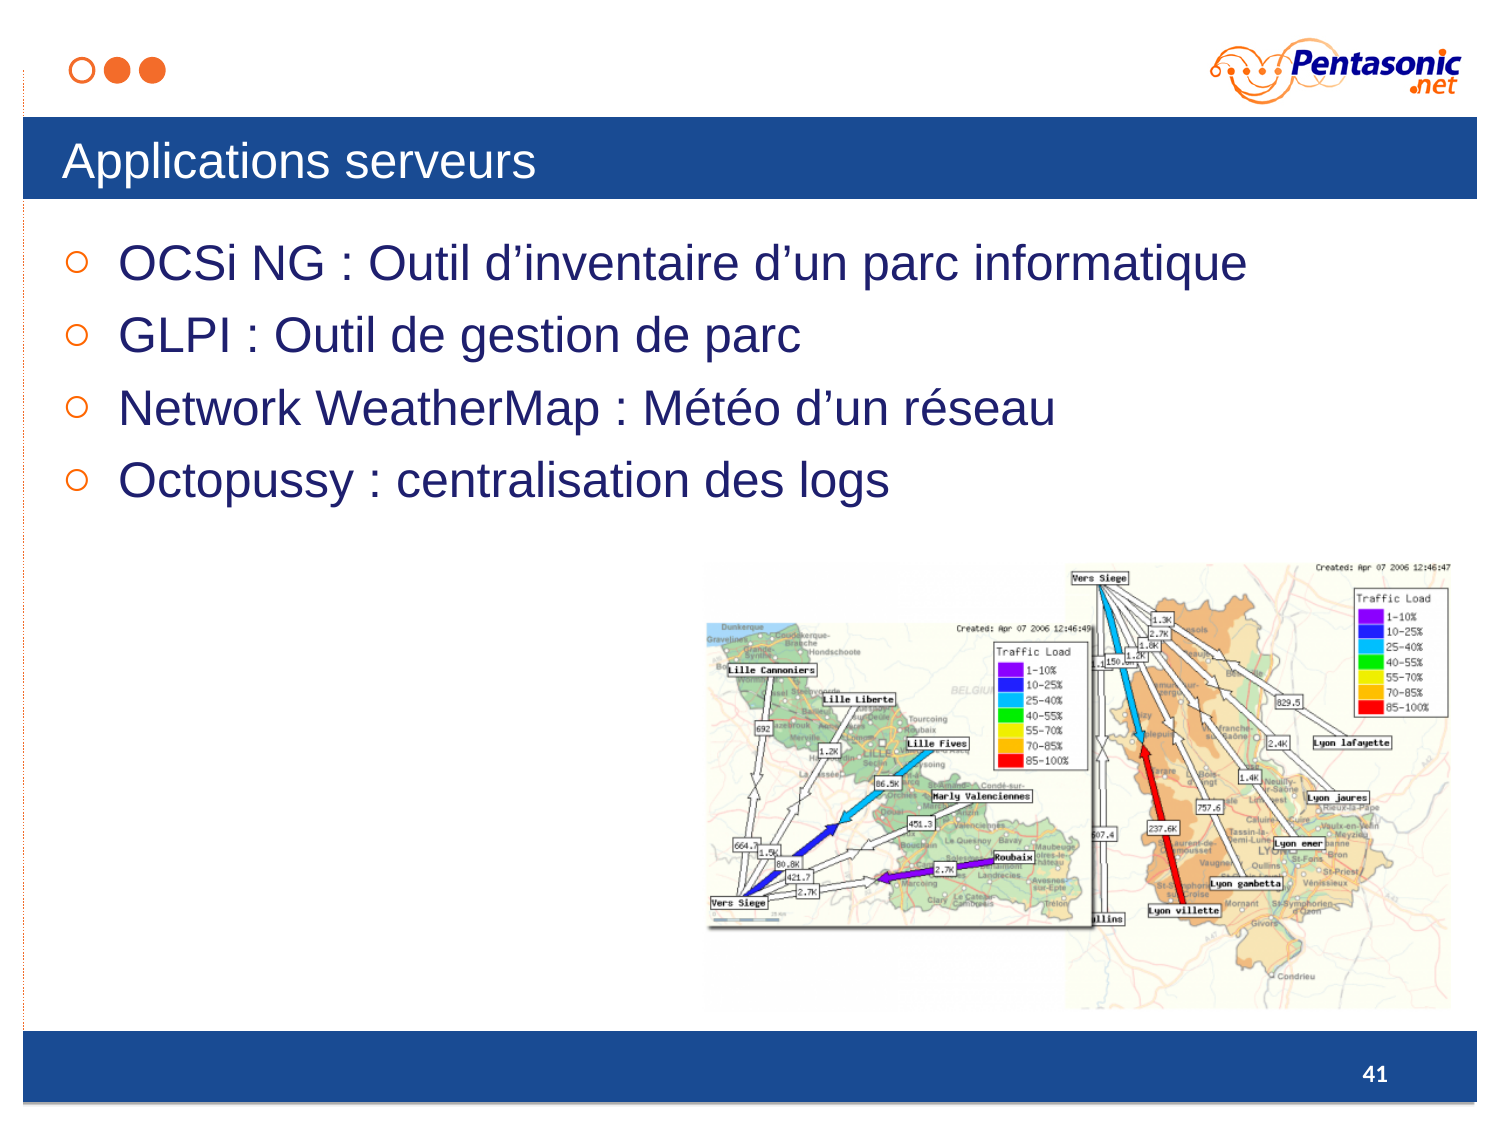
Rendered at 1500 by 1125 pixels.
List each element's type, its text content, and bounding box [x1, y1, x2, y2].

picture [702, 562, 1451, 1012]
list OCSi NG : Outil d’inventaire d’un parc informatique GLPI : Outil de gestion de parc Network WeatherMap : Météo d’un réseau Octopussy : centralisation des logs [46, 222, 1454, 1008]
title Applications serveurs [46, 117, 1454, 200]
text_box 41 [1347, 1042, 1477, 1103]
